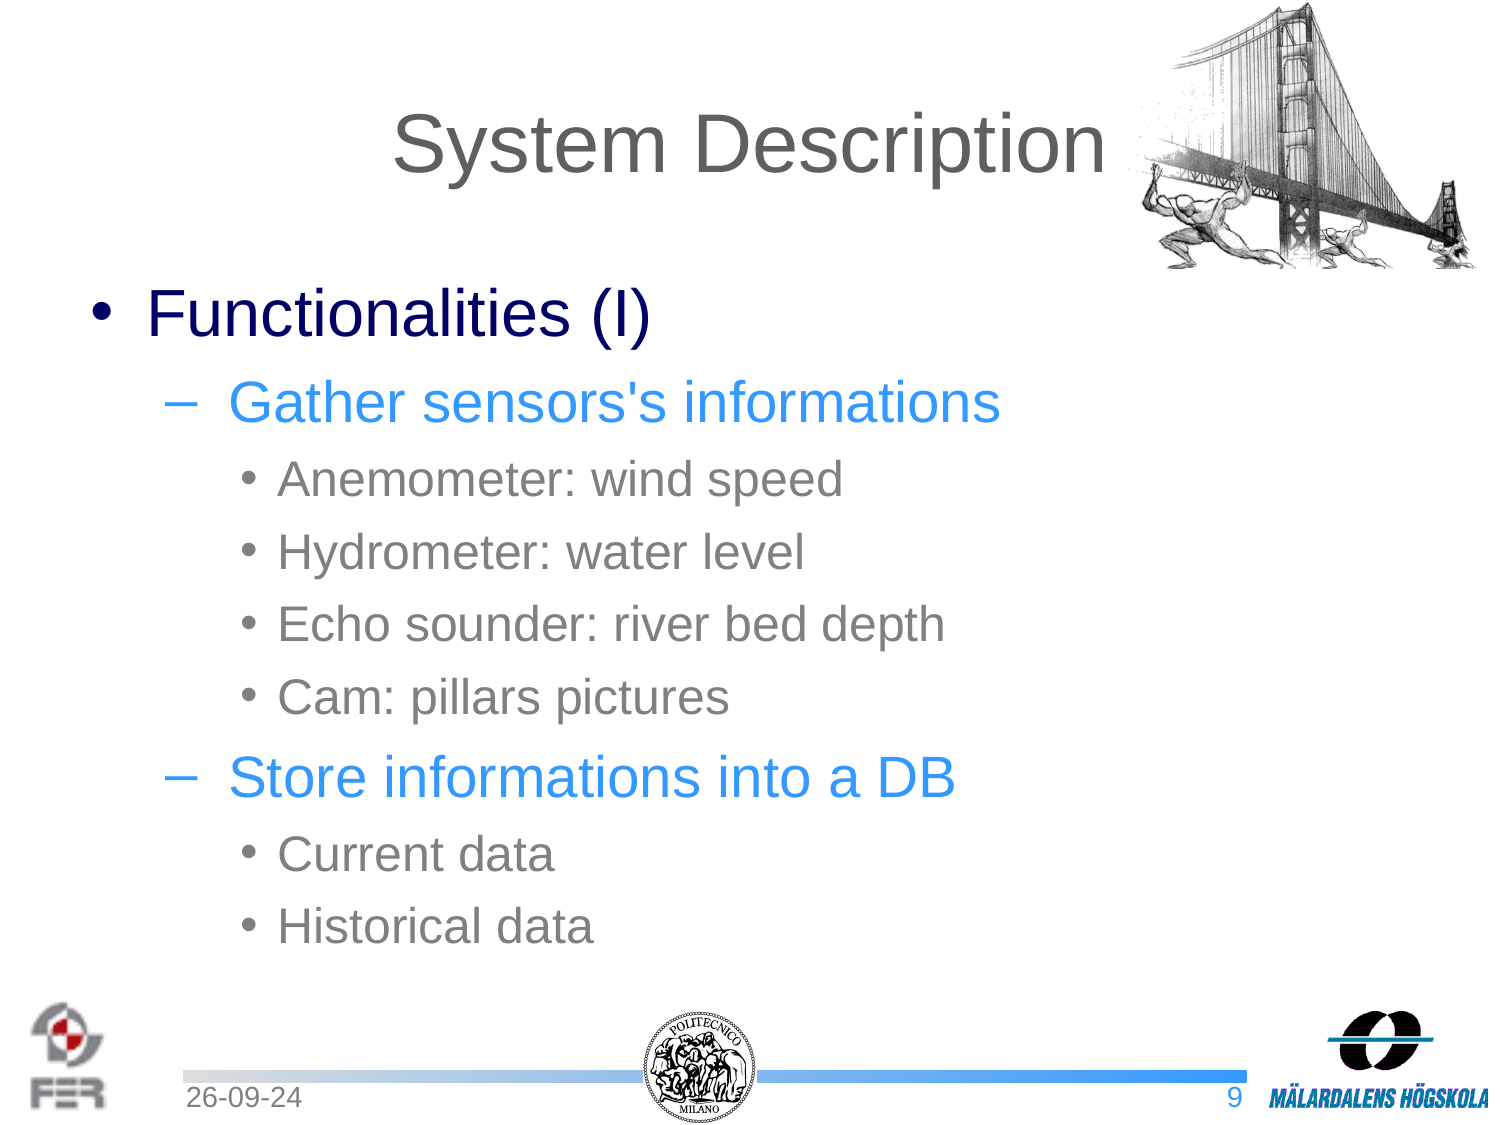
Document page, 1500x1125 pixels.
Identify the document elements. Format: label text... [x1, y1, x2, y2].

picture [1454, 1091, 1459, 1108]
picture [29, 987, 107, 1125]
picture [1435, 1096, 1441, 1104]
title System Description [75, 45, 1122, 233]
picture [643, 1022, 757, 1123]
text_box <Nummer> [1186, 1070, 1258, 1114]
picture [1269, 1011, 1488, 1108]
picture [1368, 1093, 1374, 1104]
picture [1122, 0, 1477, 269]
list Functionalities (I) Gather sensors's informations Anemometer: wind speed Hydrometer: water level Echo sounder: river bed depth Cam: pillars pictures Store informations into a DB Current data Historical data [75, 262, 1426, 1022]
text_box 13-10-23 [171, 1070, 396, 1114]
